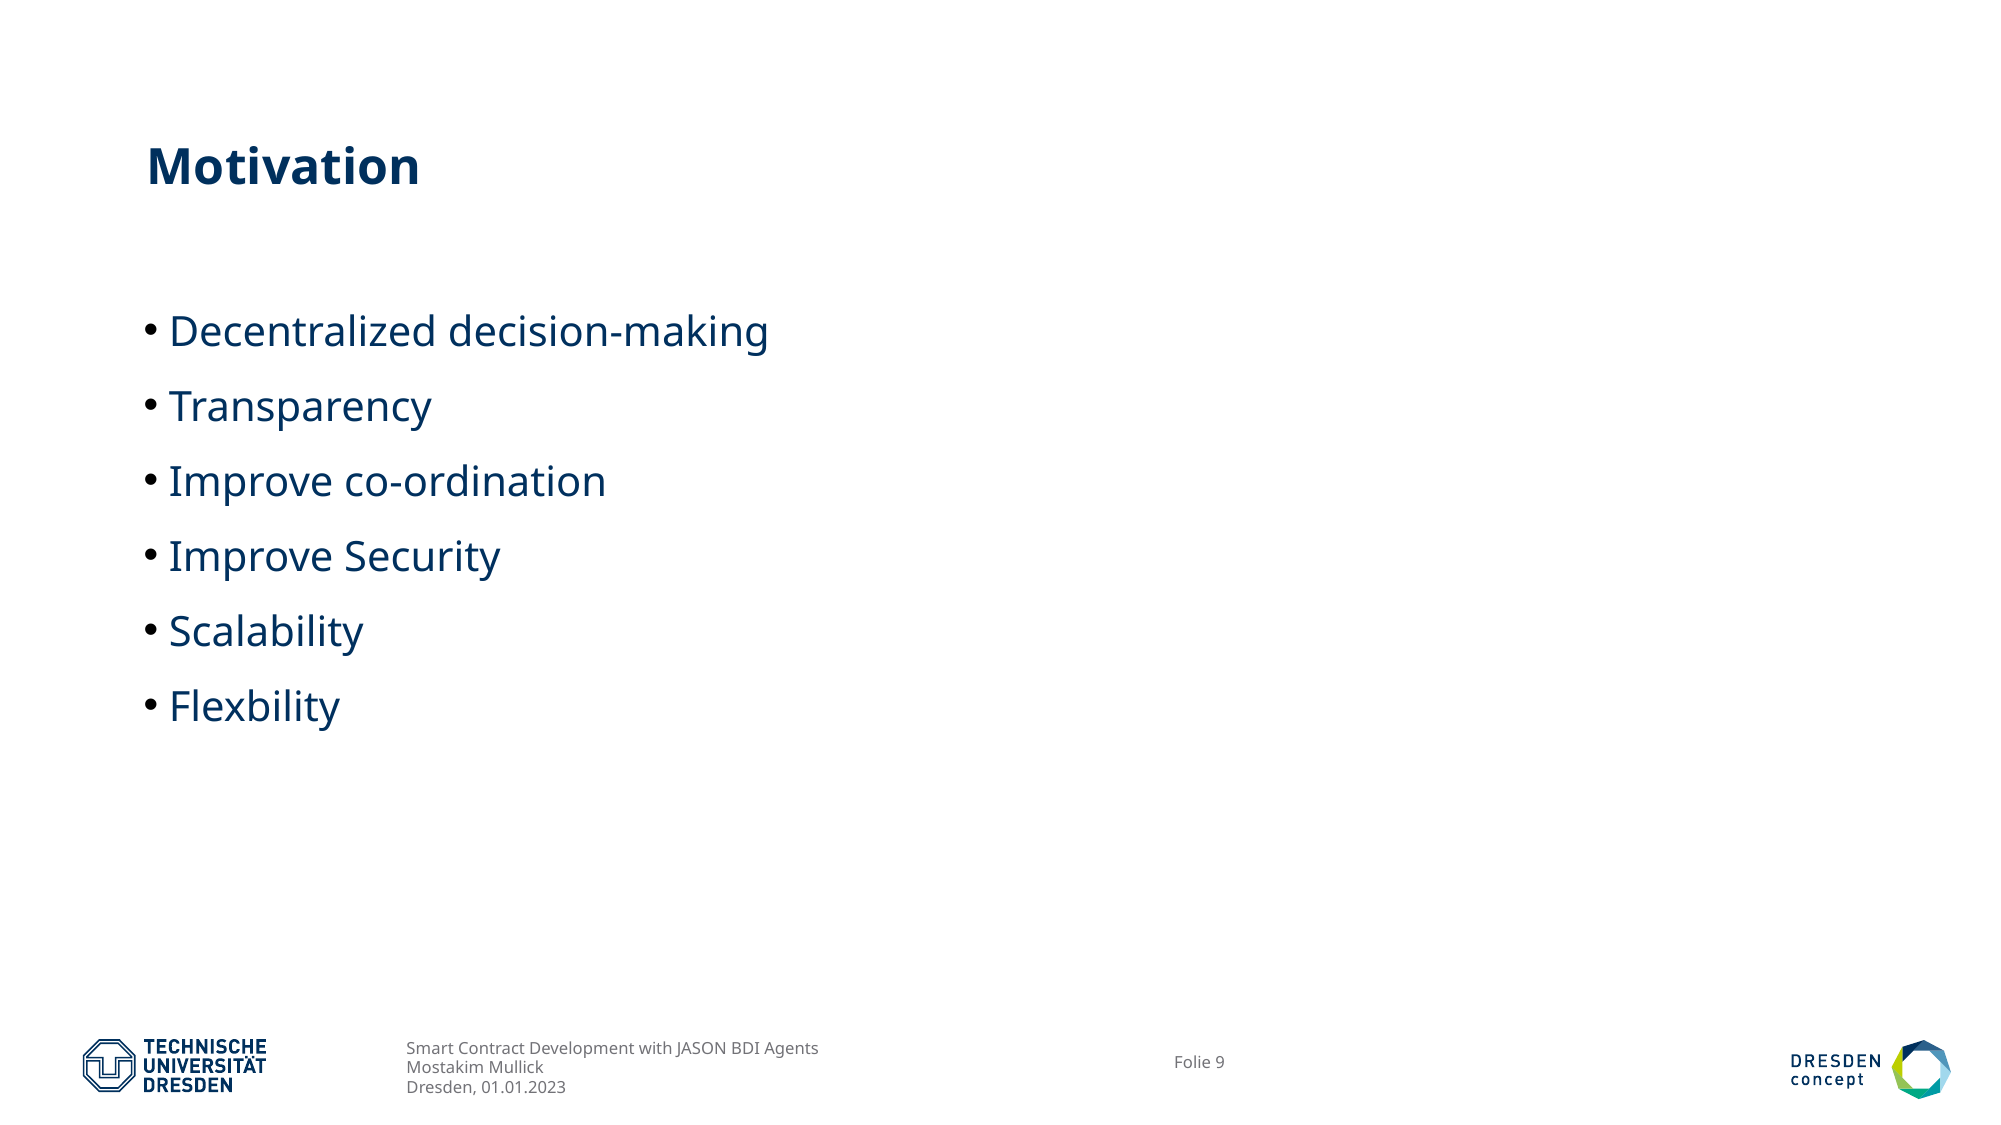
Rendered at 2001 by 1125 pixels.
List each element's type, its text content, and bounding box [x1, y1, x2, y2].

list Decentralized decision-making Transparency Improve co-ordination Improve Security​ Scalability Flexbility [143, 304, 1880, 737]
title Motivation [146, 134, 1880, 219]
